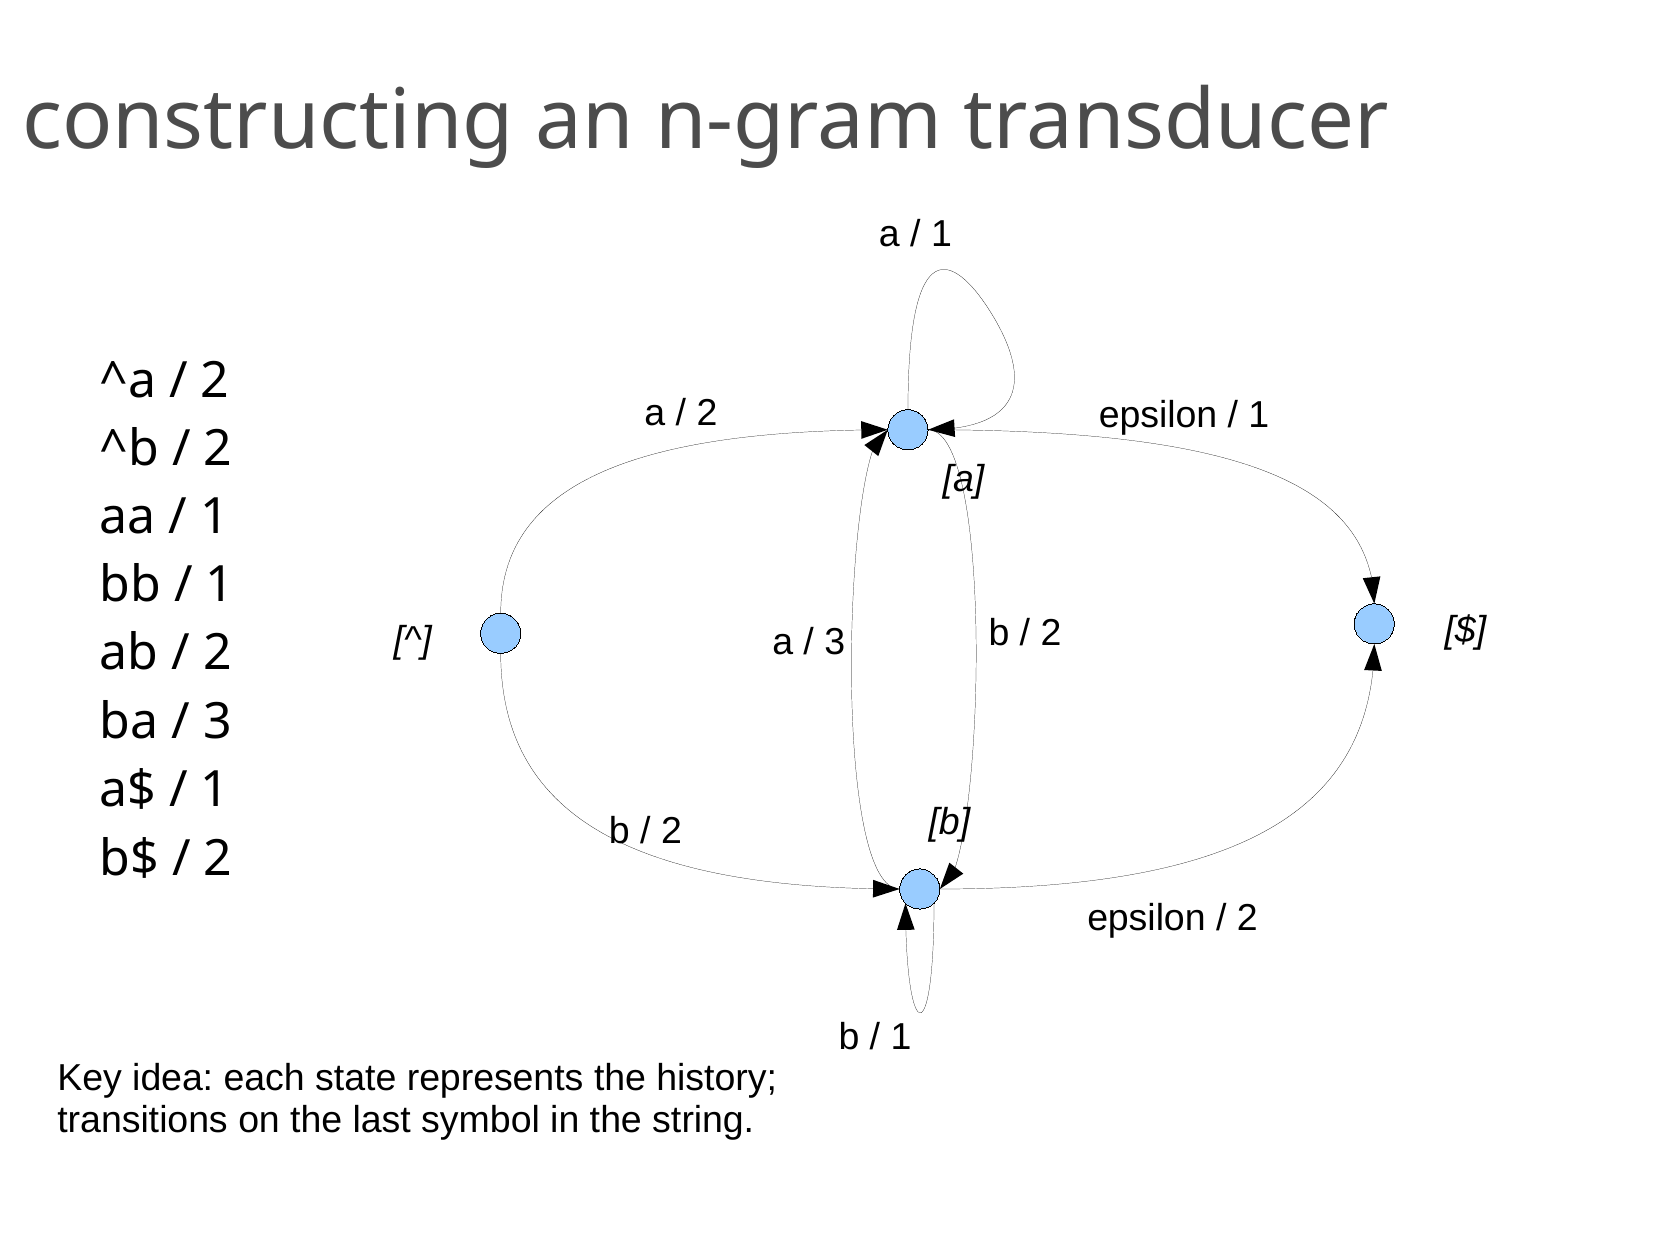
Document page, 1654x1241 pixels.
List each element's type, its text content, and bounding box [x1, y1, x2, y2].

text_box [660, 441, 720, 446]
text_box epsilon / 2 [1072, 888, 1352, 946]
text_box [1354, 603, 1395, 644]
text_box [^] [378, 610, 474, 668]
text_box [a] [927, 449, 1085, 507]
text_box b / 1 [823, 1008, 1030, 1066]
text_box b / 2 [594, 802, 765, 860]
text_box ^a / 2 ^b / 2 aa / 1 bb / 1 ab / 2 ba / 3 a$ / 1 b$ / 2 [85, 336, 379, 916]
text_box a / 1 [864, 204, 1037, 262]
text_box [b] [913, 793, 1052, 850]
text_box epsilon / 1 [1084, 385, 1286, 443]
text_box [899, 868, 940, 910]
text_box [480, 613, 521, 654]
text_box a / 3 [757, 613, 928, 670]
text_box [887, 409, 929, 450]
text_box Key idea: each state represents the history; transitions on the last symbol in the string. [42, 1048, 943, 1148]
text_box a / 2 [629, 383, 874, 441]
title constructing an n-gram transducer [22, 26, 1654, 205]
text_box b / 2 [973, 603, 1158, 661]
text_box [$] [1429, 601, 1551, 659]
